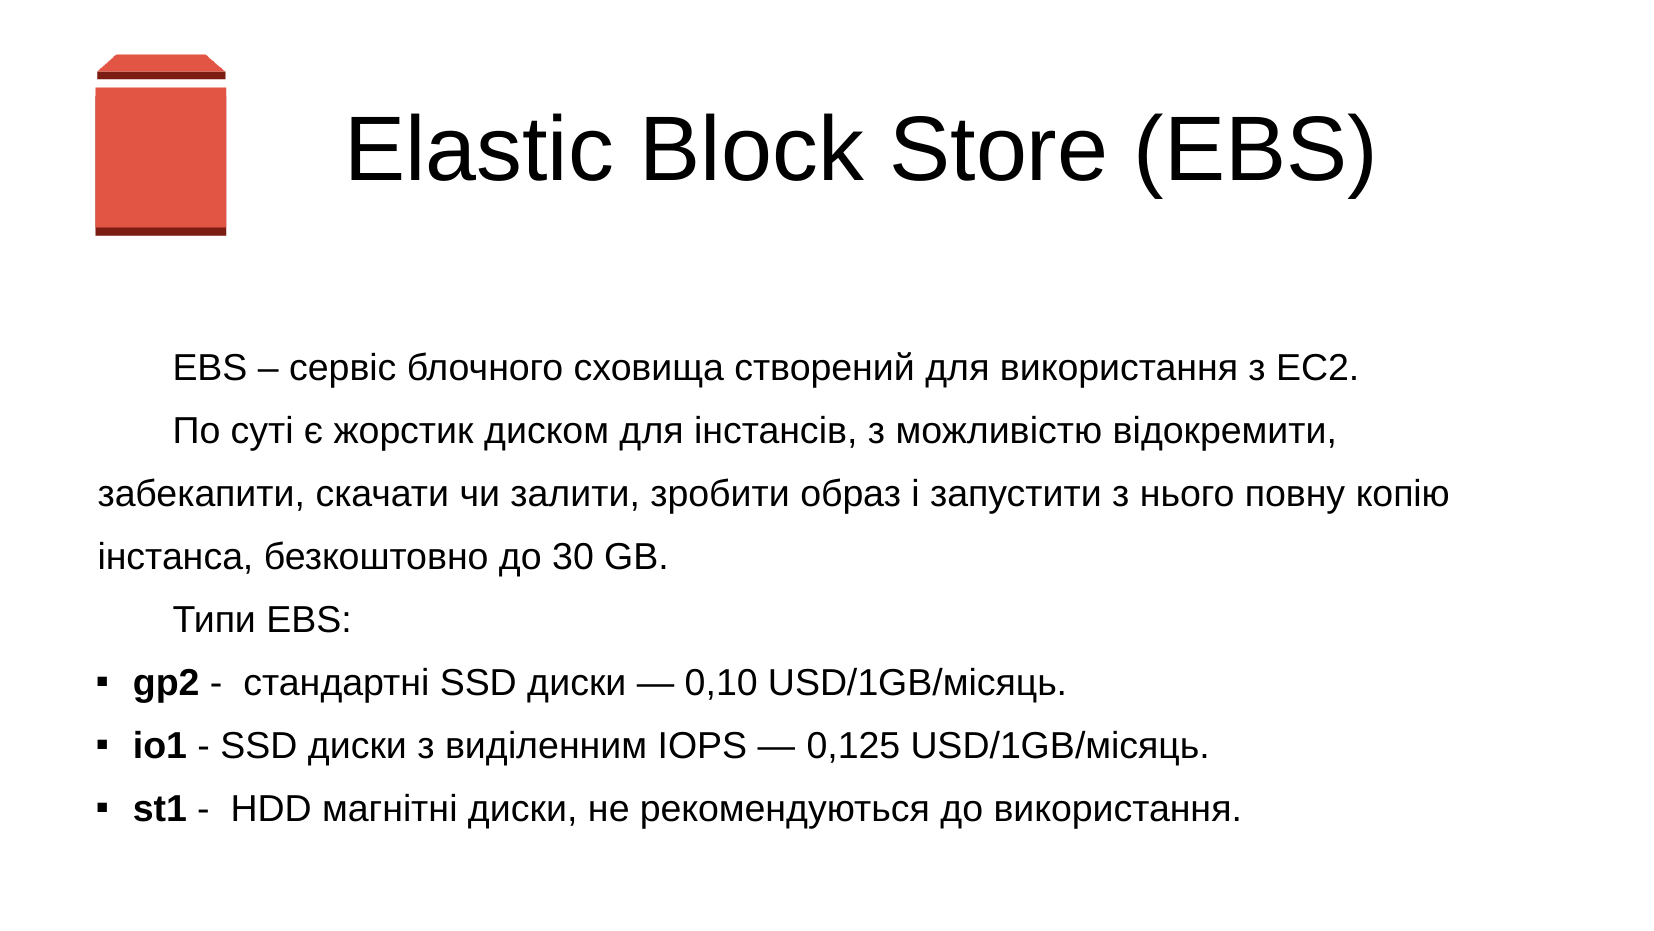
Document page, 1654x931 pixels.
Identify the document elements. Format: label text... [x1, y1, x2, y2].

text_box EBS – сервіс блочного сховища створений для використання з EC2. По суті є жорстик диском для інстансів, з можливістю відокремити, забекапити, скачати чи залити, зробити образ і запустити з нього повну копію інстанса, безкоштовно до 30 GB. Типи EBS: gp2 - стандартні SSD диски — 0,10 USD/1GB/місяць. io1 - SSD диски з виділенним IOPS — 0,125 USD/1GB/місяць. st1 - HDD магнітні диски, не рекомендуються до використання. [82, 318, 1524, 879]
title Elastic Block Store (EBS) [271, 70, 1453, 227]
picture [82, 47, 237, 240]
